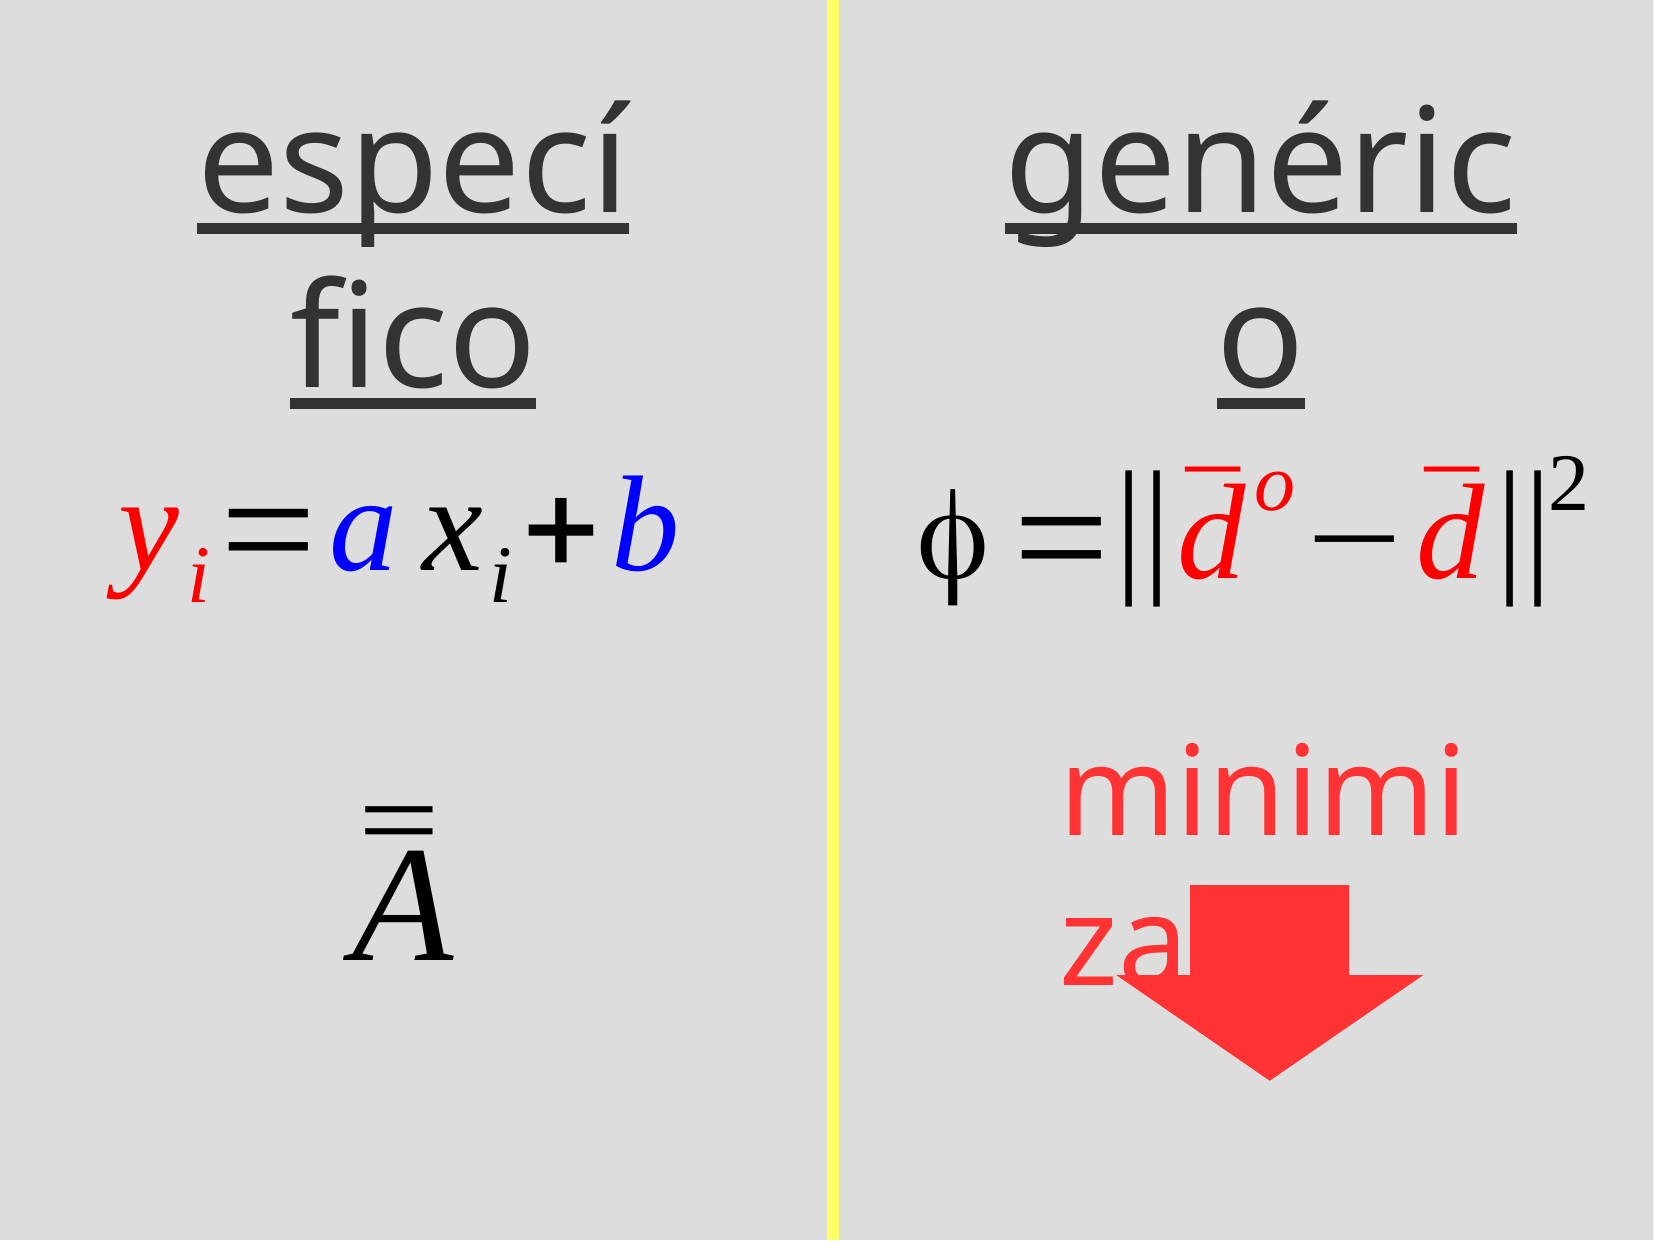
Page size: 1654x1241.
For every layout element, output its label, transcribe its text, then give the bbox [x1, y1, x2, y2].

chart [94, 448, 690, 621]
chart [329, 797, 470, 997]
title minimizar [1039, 696, 1489, 875]
text_box [1116, 885, 1424, 1081]
chart [909, 437, 1597, 613]
title específico [141, 53, 686, 349]
title genérico [956, 53, 1565, 349]
